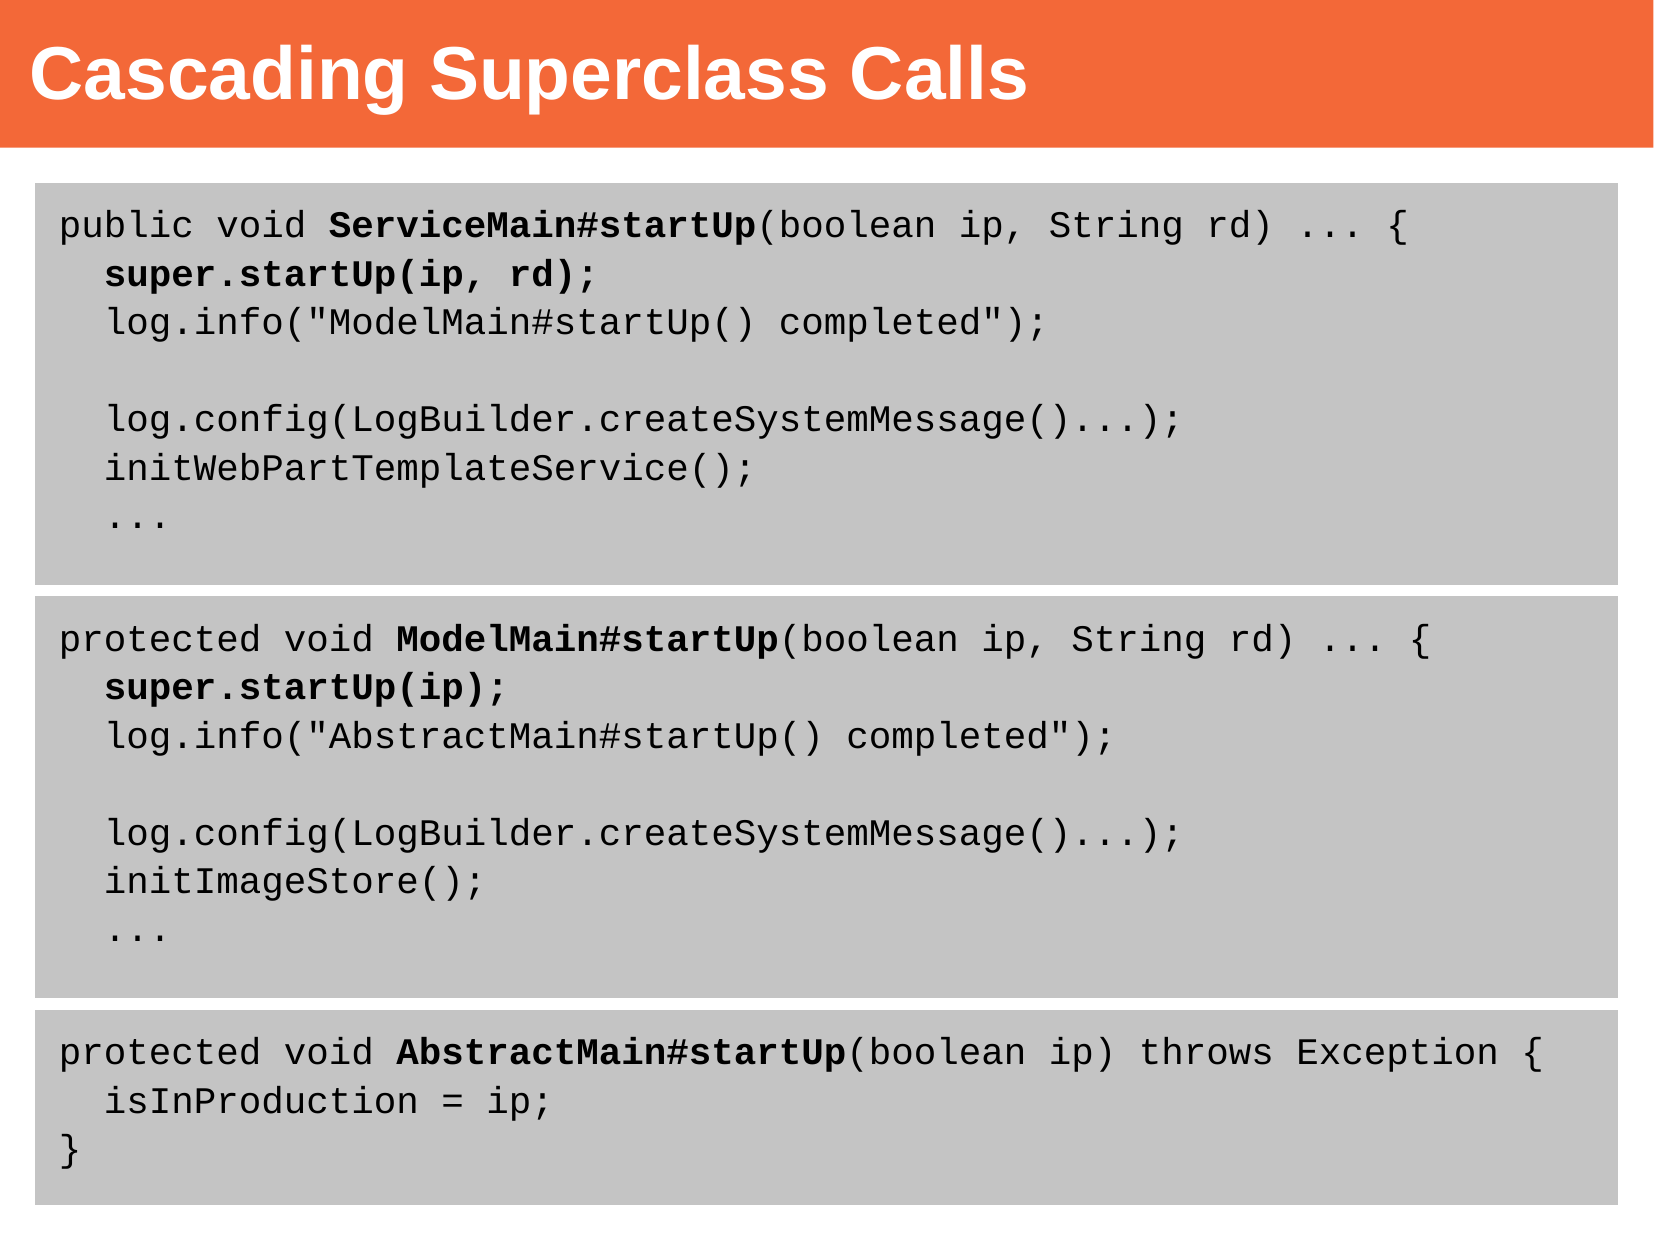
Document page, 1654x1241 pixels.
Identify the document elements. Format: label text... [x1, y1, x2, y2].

list public void ServiceMain#startUp(boolean ip, String rd) ... { super.startUp(ip, rd); log.info("ModelMain#startUp() completed"); log.config(LogBuilder.createSystemMessage()...); initWebPartTemplateService(); ... [29, 177, 1625, 585]
list protected void AbstractMain#startUp(boolean ip) throws Exception { isInProduction = ip; } [29, 1003, 1625, 1211]
list protected void ModelMain#startUp(boolean ip, String rd) ... { super.startUp(ip); log.info("AbstractMain#startUp() completed"); log.config(LogBuilder.createSystemMessage()...); initImageStore(); ... [29, 590, 1625, 998]
title Cascading Superclass Calls [0, 0, 1654, 148]
